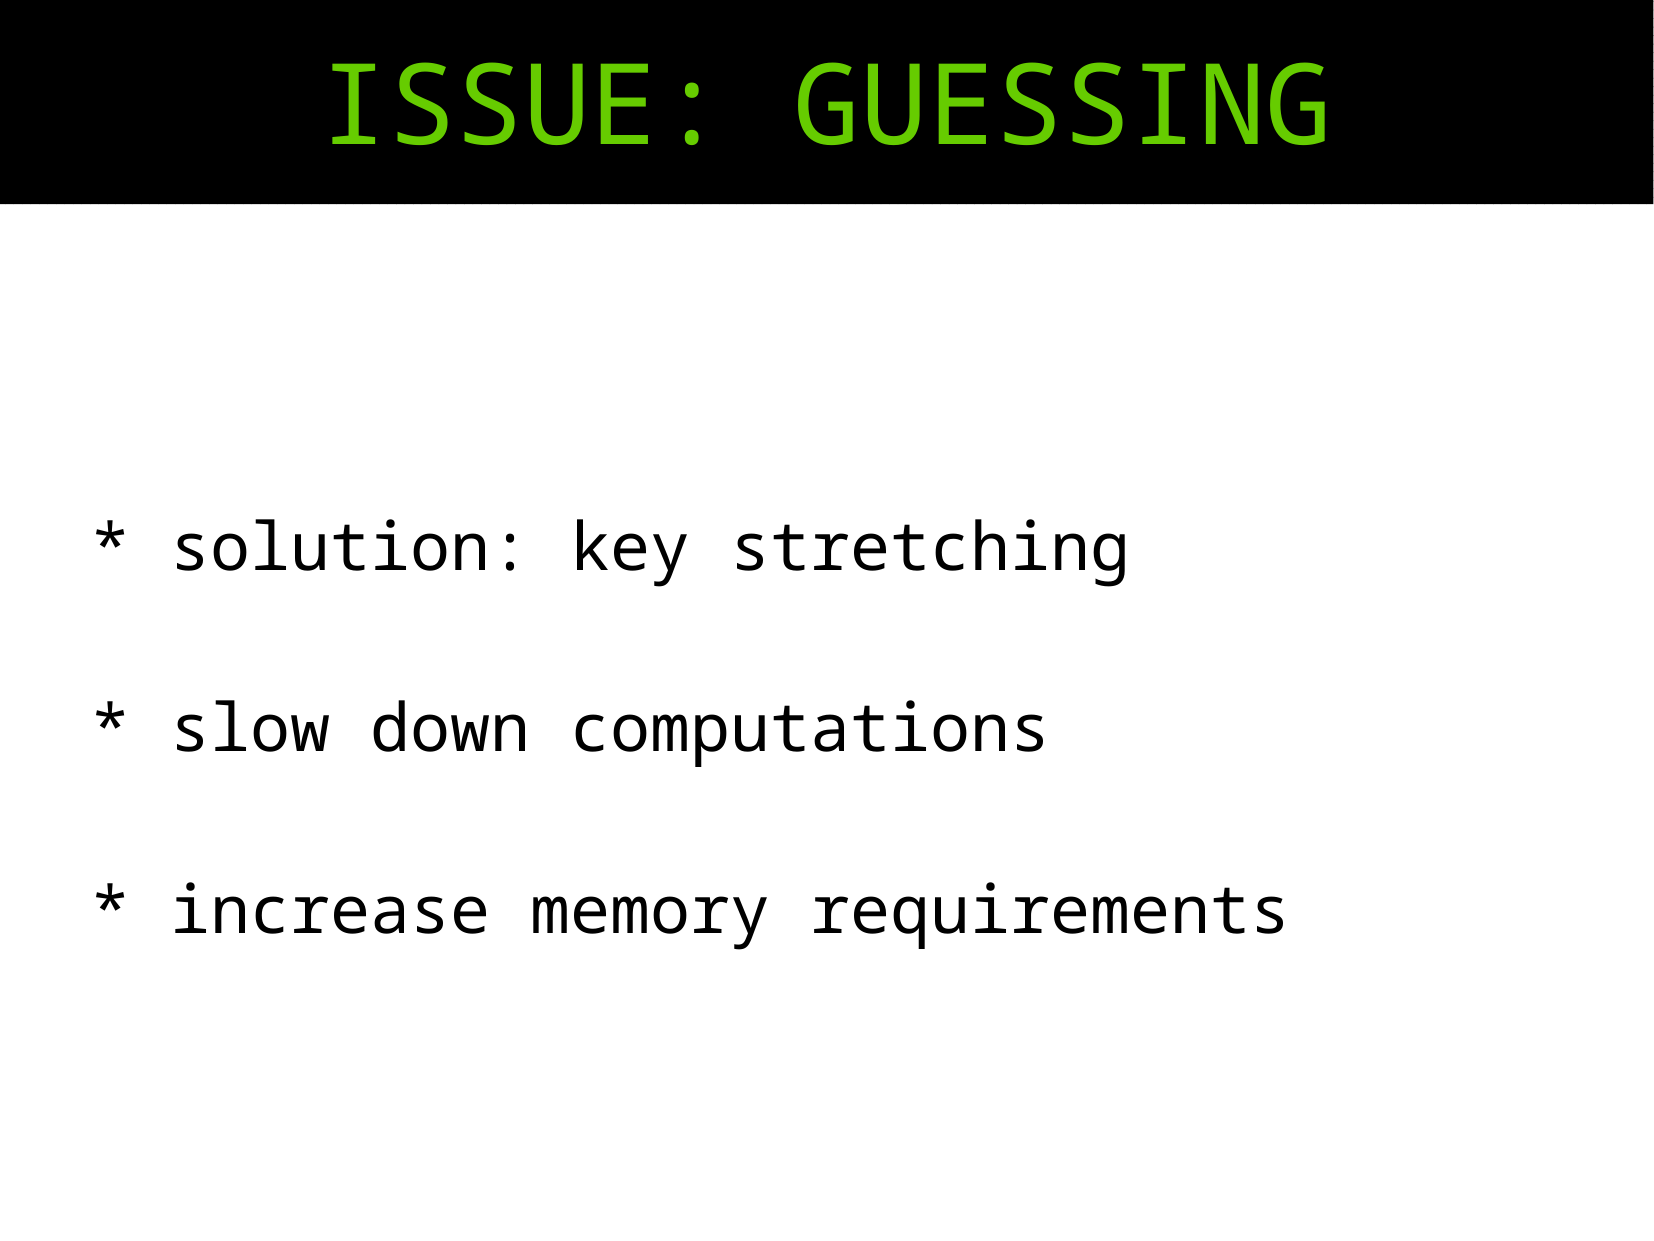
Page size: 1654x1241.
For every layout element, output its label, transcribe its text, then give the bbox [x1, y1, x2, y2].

subtitle * solution: key stretching * slow down computations * increase memory requirements [90, 305, 1621, 1146]
title ISSUE: GUESSING [0, 0, 1654, 205]
